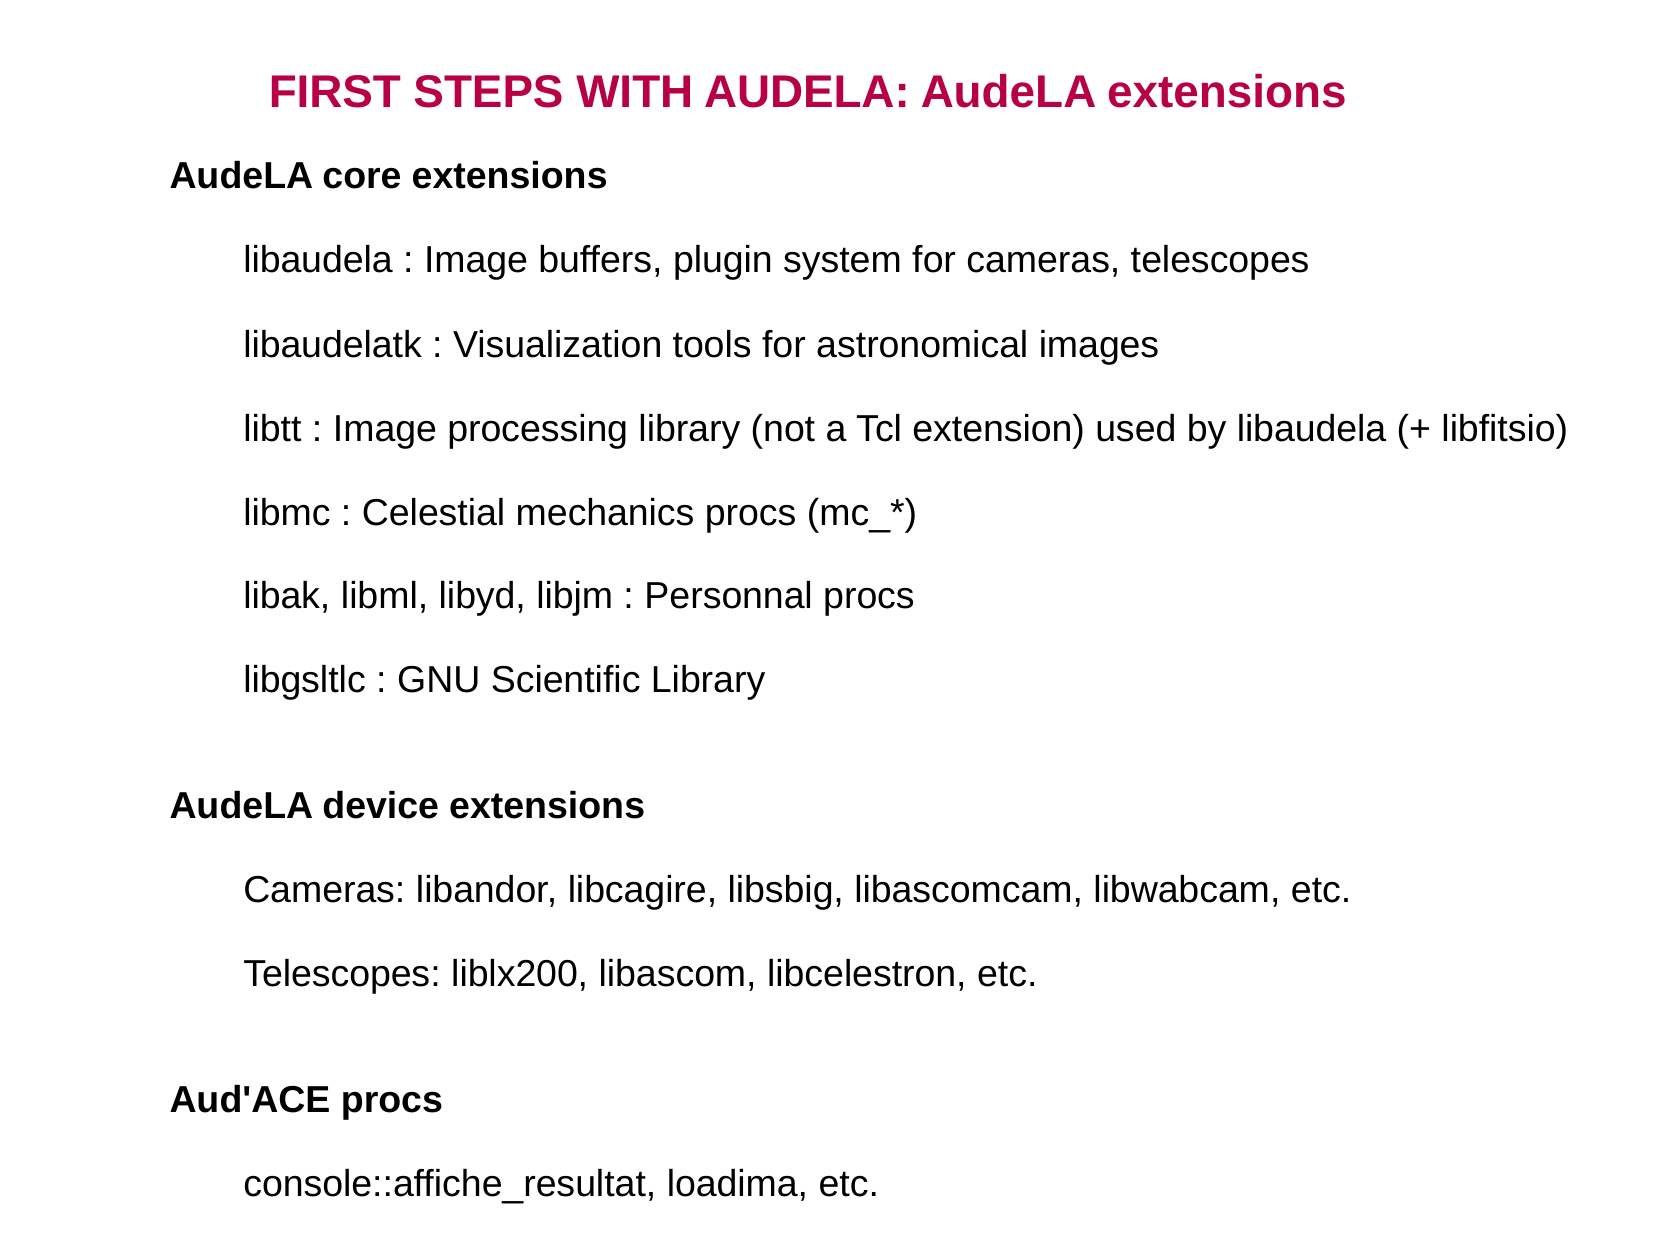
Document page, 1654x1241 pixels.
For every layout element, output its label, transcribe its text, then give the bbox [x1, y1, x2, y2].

text_box FIRST STEPS WITH AUDELA: AudeLA extensions [253, 59, 1363, 127]
text_box AudeLA core extensions libaudela : Image buffers, plugin system for cameras, telescopes libaudelatk : Visualization tools for astronomical images libtt : Image processing library (not a Tcl extension) used by libaudela (+ libfitsio) libmc : Celestial mechanics procs (mc_*) libak, libml, libyd, libjm : Personnal procs libgsltlc : GNU Scientific Library AudeLA device extensions Cameras: libandor, libcagire, libsbig, libascomcam, libwabcam, etc. Telescopes: liblx200, libascom, libcelestron, etc. Aud'ACE procs console::affiche_resultat, loadima, etc. [154, 147, 1583, 1220]
